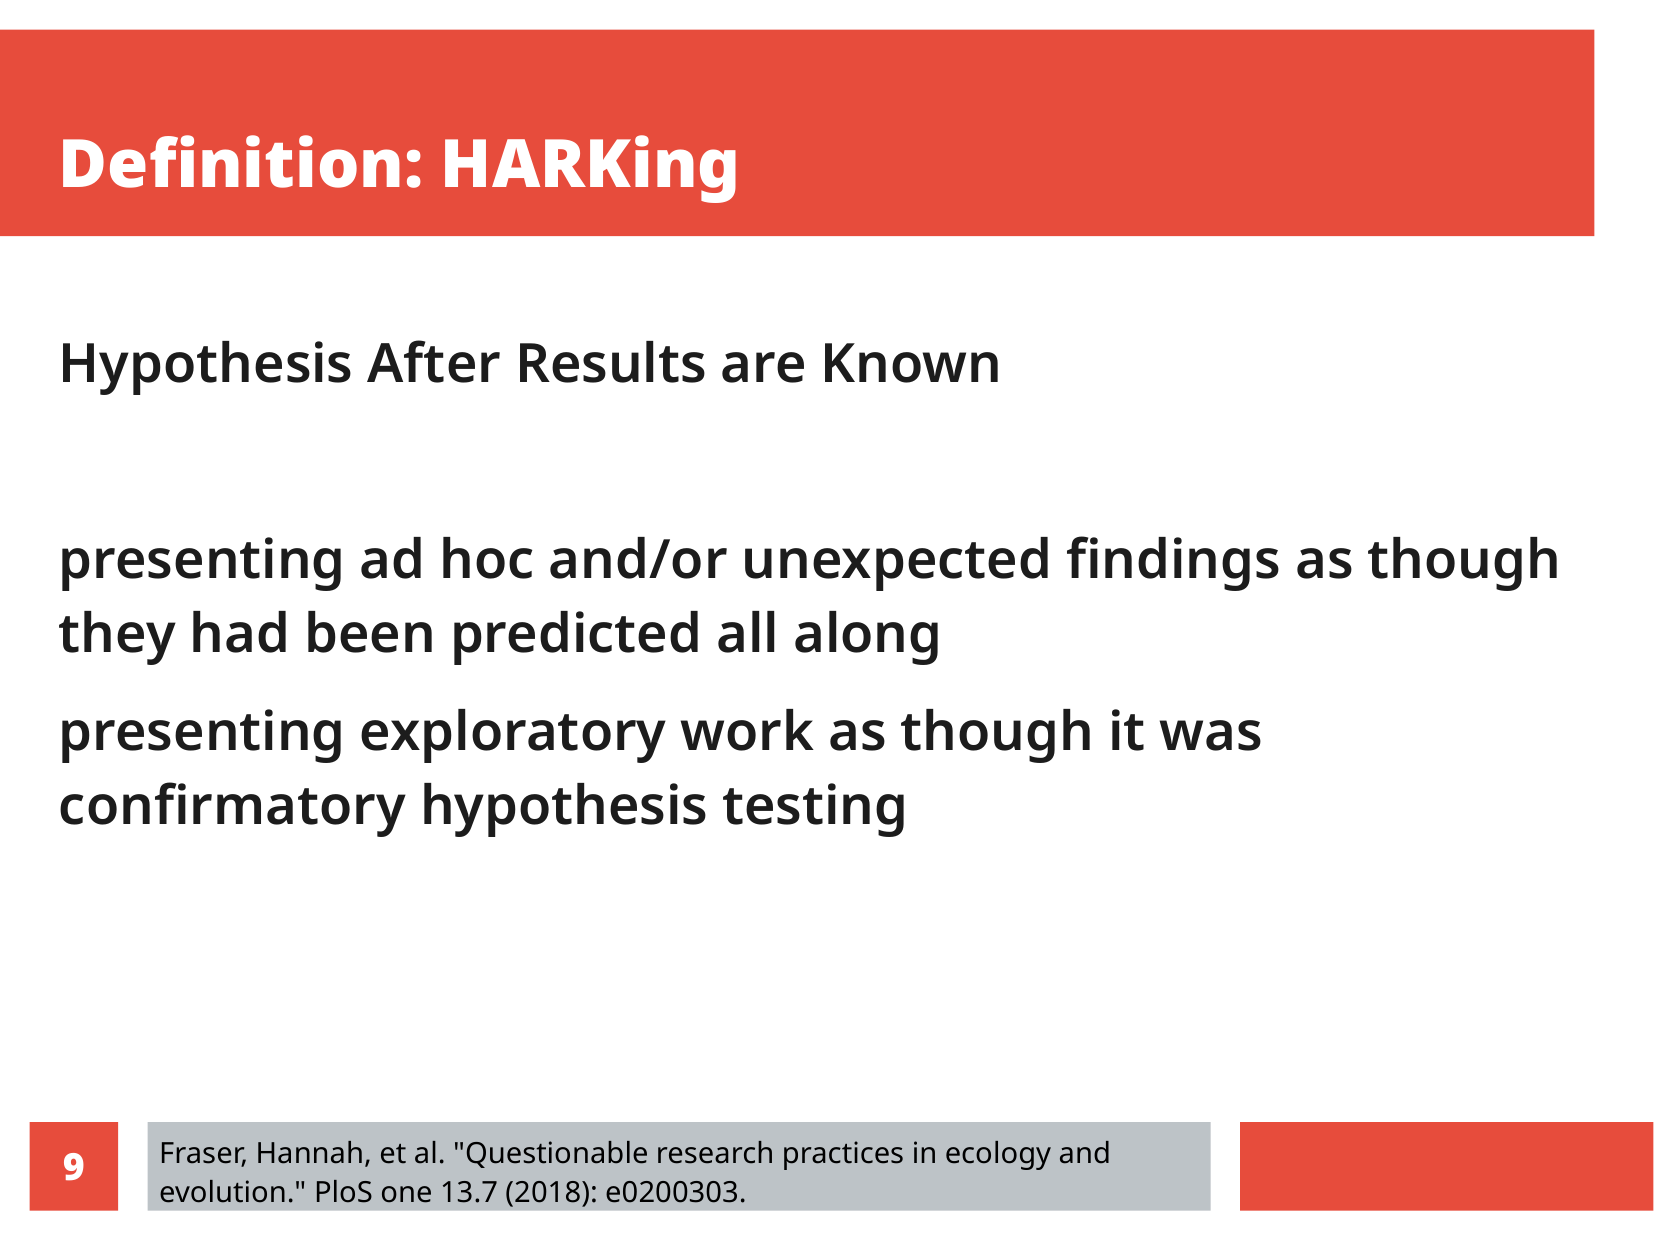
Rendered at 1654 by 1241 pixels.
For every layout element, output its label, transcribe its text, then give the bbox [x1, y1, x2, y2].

text_box Fraser, Hannah, et al. "Questionable research practices in ecology and evolution." PloS one 13.7 (2018): e0200303. [144, 1124, 1201, 1208]
list Hypothesis After Results are Known presenting ad hoc and/or unexpected findings as though they had been predicted all along presenting exploratory work as though it was confirmatory hypothesis testing [59, 324, 1565, 1093]
title Definition: HARKing [59, 59, 1595, 207]
